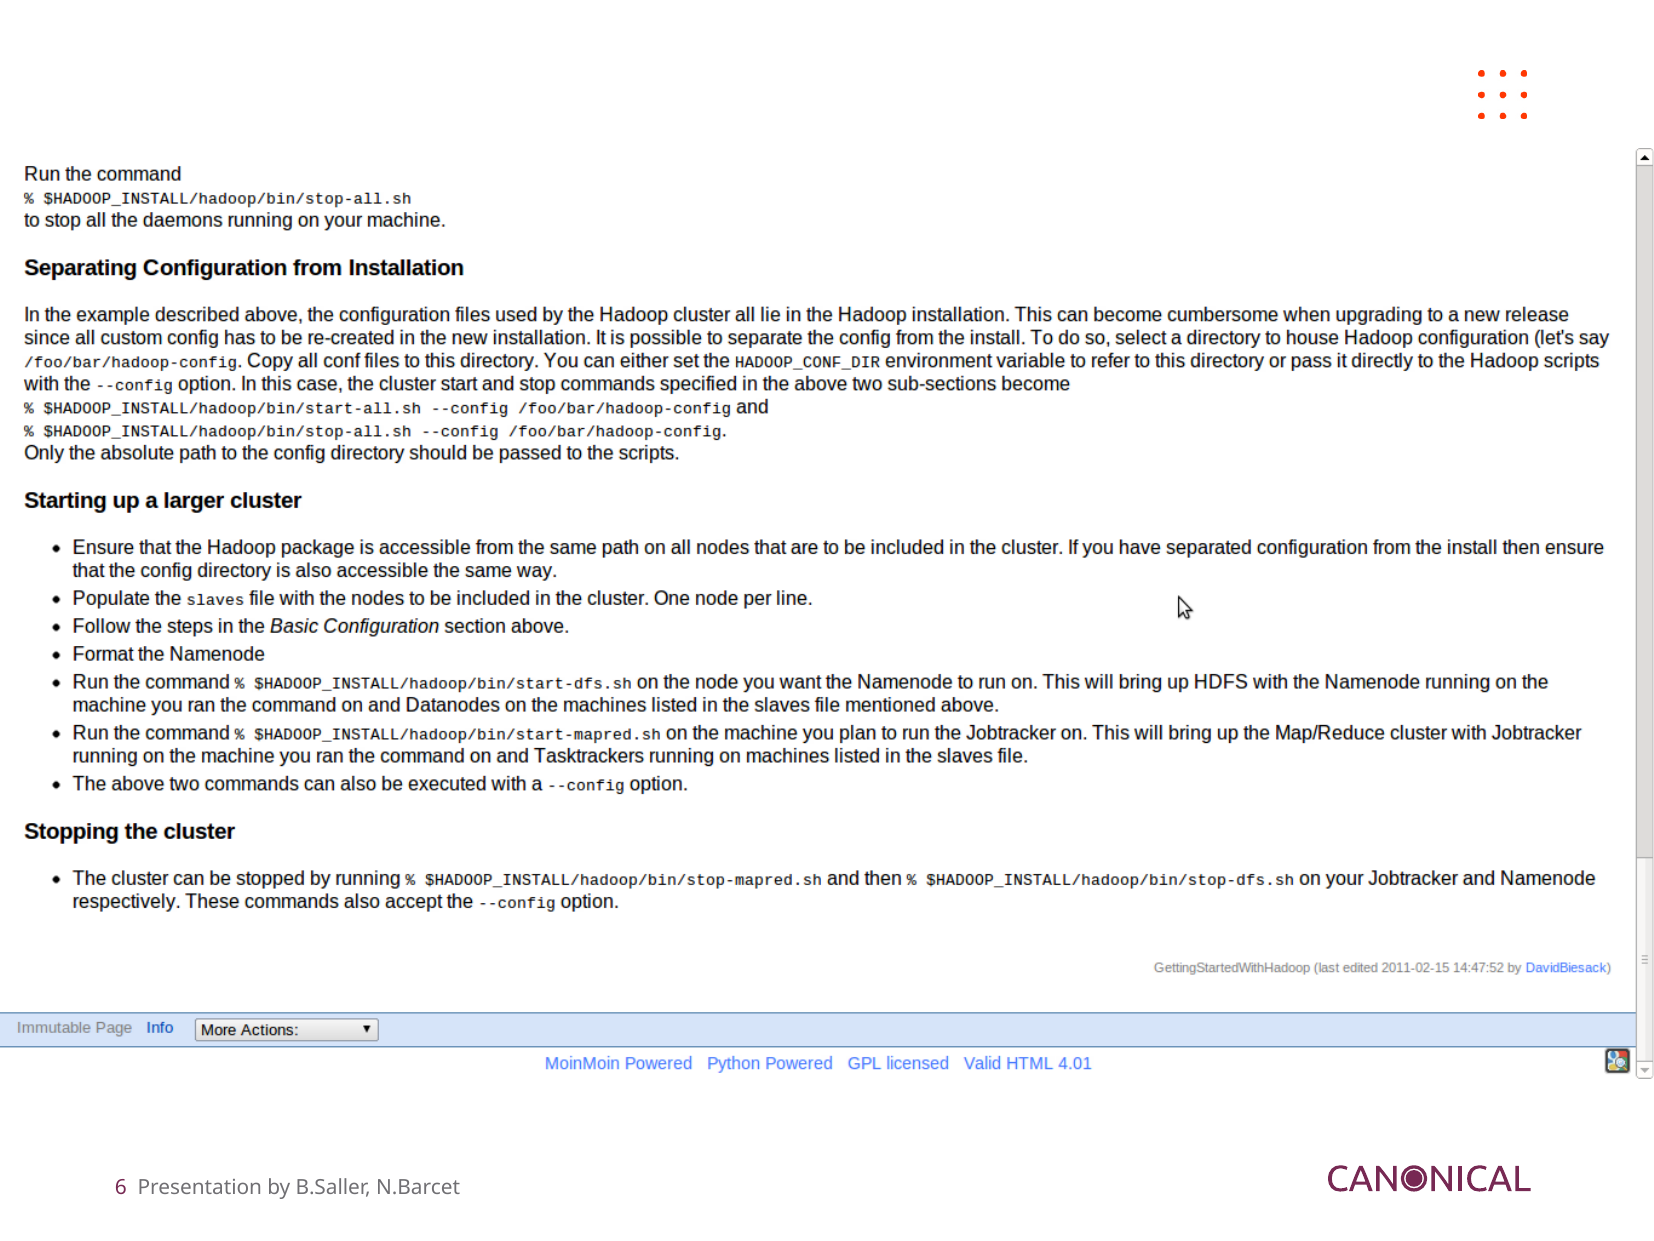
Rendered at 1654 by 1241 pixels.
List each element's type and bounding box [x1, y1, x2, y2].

picture [0, 148, 1654, 1079]
picture [1478, 70, 1527, 119]
